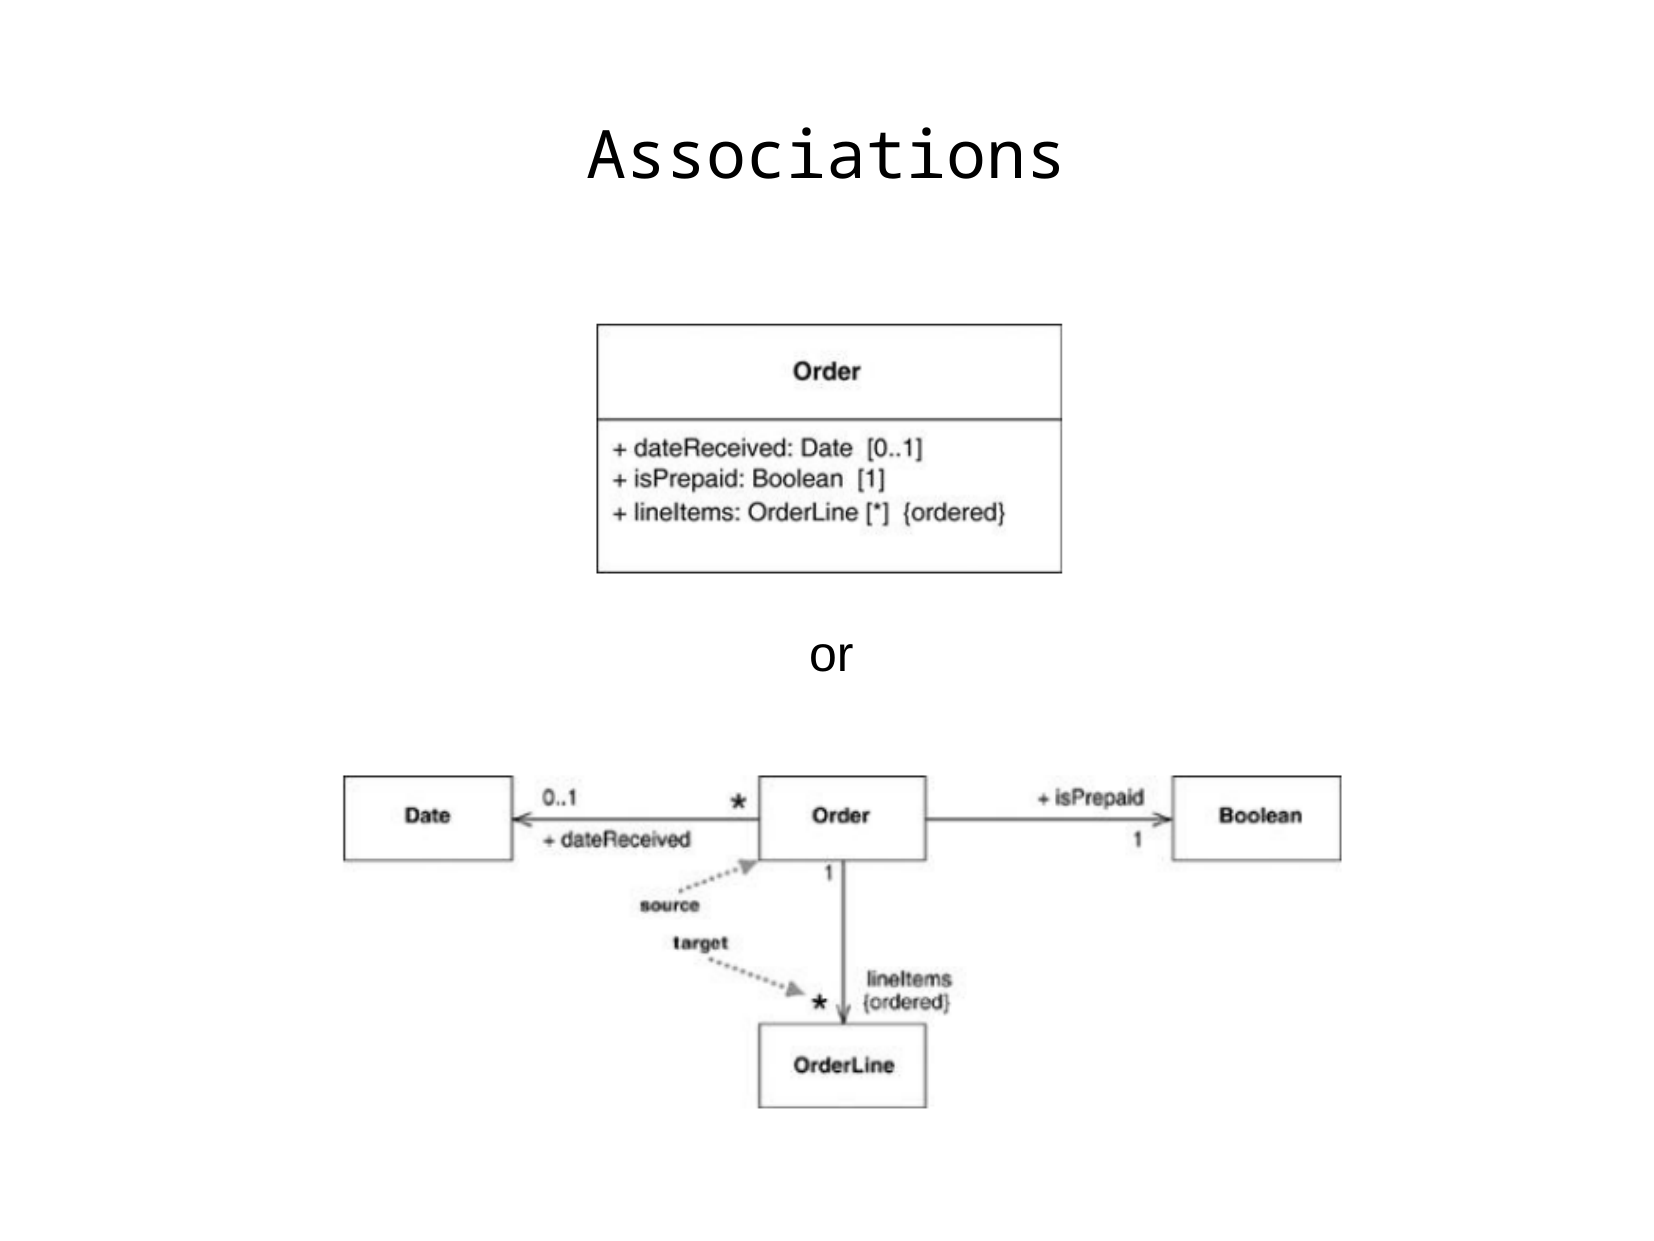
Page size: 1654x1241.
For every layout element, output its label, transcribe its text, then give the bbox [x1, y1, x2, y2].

title Associations [82, 49, 1571, 257]
list or [738, 625, 951, 709]
picture [321, 757, 1359, 1123]
picture [578, 310, 1078, 591]
